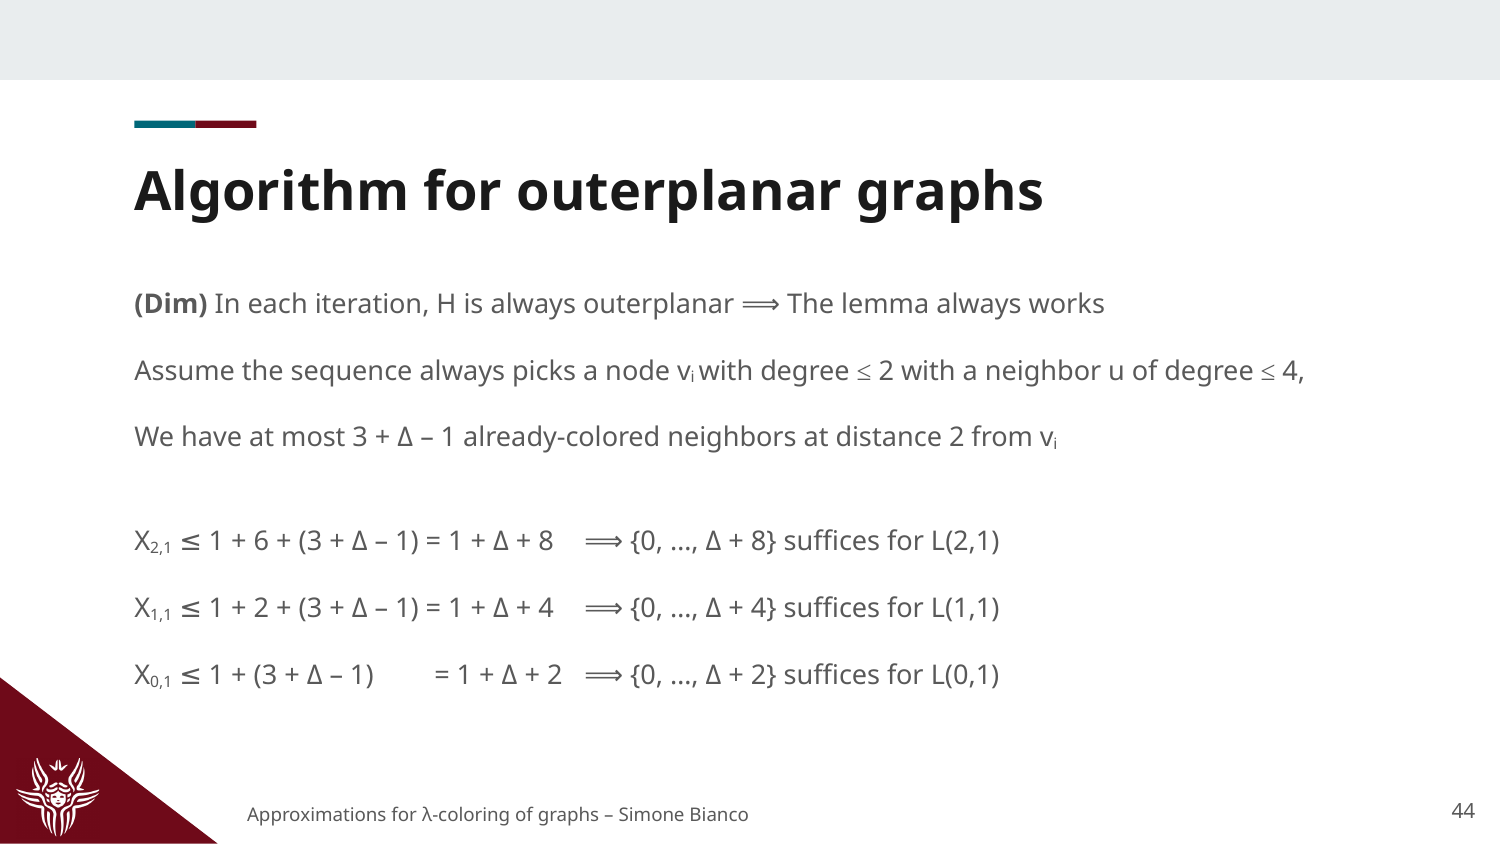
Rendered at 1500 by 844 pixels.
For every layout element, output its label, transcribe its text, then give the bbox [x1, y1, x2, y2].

slide_number <number> [1400, 779, 1491, 844]
list (Dim) In each iteration, H is always outerplanar ⟹ The lemma always works Assume the sequence always picks a node vi with degree ≤ 2 with a neighbor u of degree ≤ 4, We have at most 3 + Δ – 1 already-colored neighbors at distance 2 from vi X2,1 ≤ 1 + 6 + (3 + Δ – 1) = 1 + Δ + 8 ⟹ {0, …, Δ + 8} suffices for L(2,1) X1,1 ≤ 1 + 2 + (3 + Δ – 1) = 1 + Δ + 4 ⟹ {0, …, Δ + 4} suffices for L(1,1) X0,1 ≤ 1 + (3 + Δ – 1) = 1 + Δ + 2 ⟹ {0, …, Δ + 2} suffices for L(0,1) [119, 266, 1418, 637]
text_box Approximations for λ-coloring of graphs – Simone Bianco [232, 783, 1193, 839]
title Algorithm for outerplanar graphs [119, 141, 1381, 230]
picture [16, 758, 100, 839]
